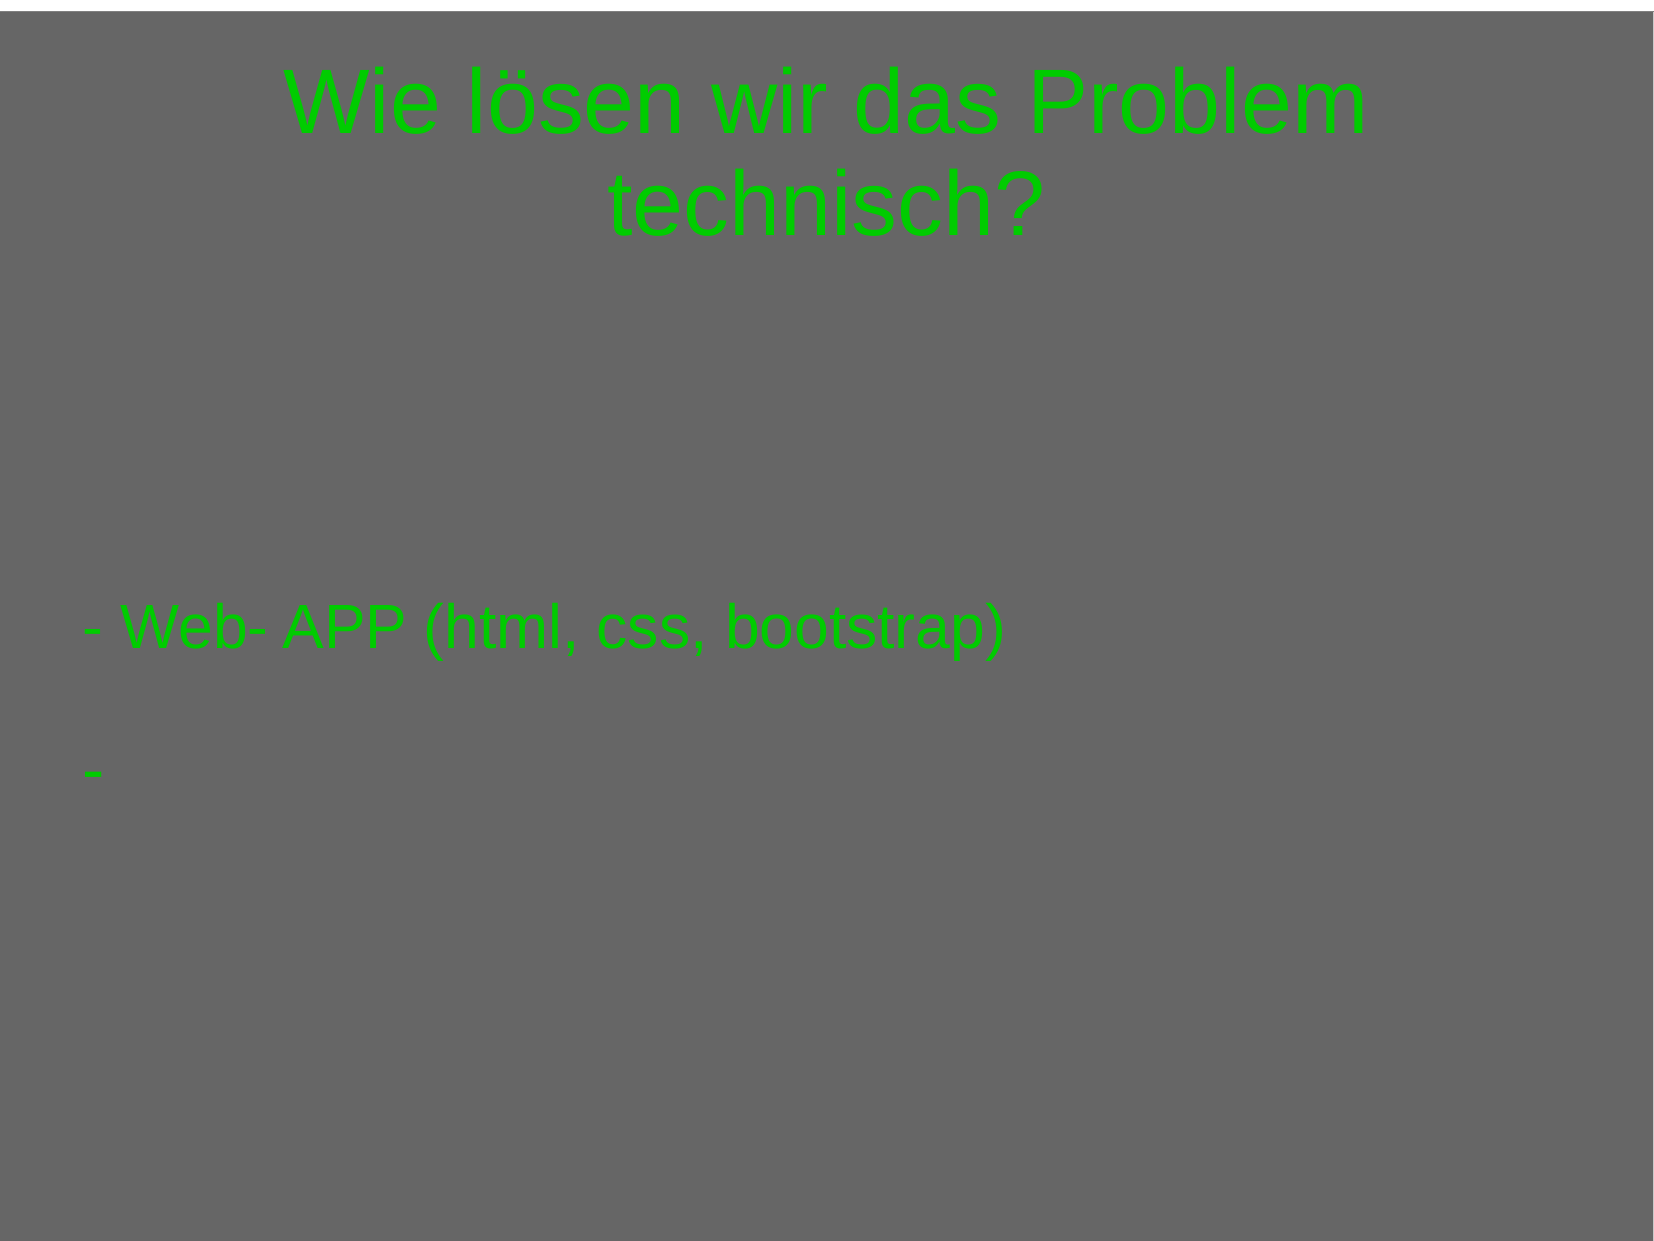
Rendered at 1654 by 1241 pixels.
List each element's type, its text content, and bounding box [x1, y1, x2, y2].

text_box [0, 11, 1654, 1241]
subtitle - Web- APP (html, css, bootstrap) - [82, 290, 1571, 1109]
title Wie lösen wir das Problem technisch? [82, 49, 1571, 257]
